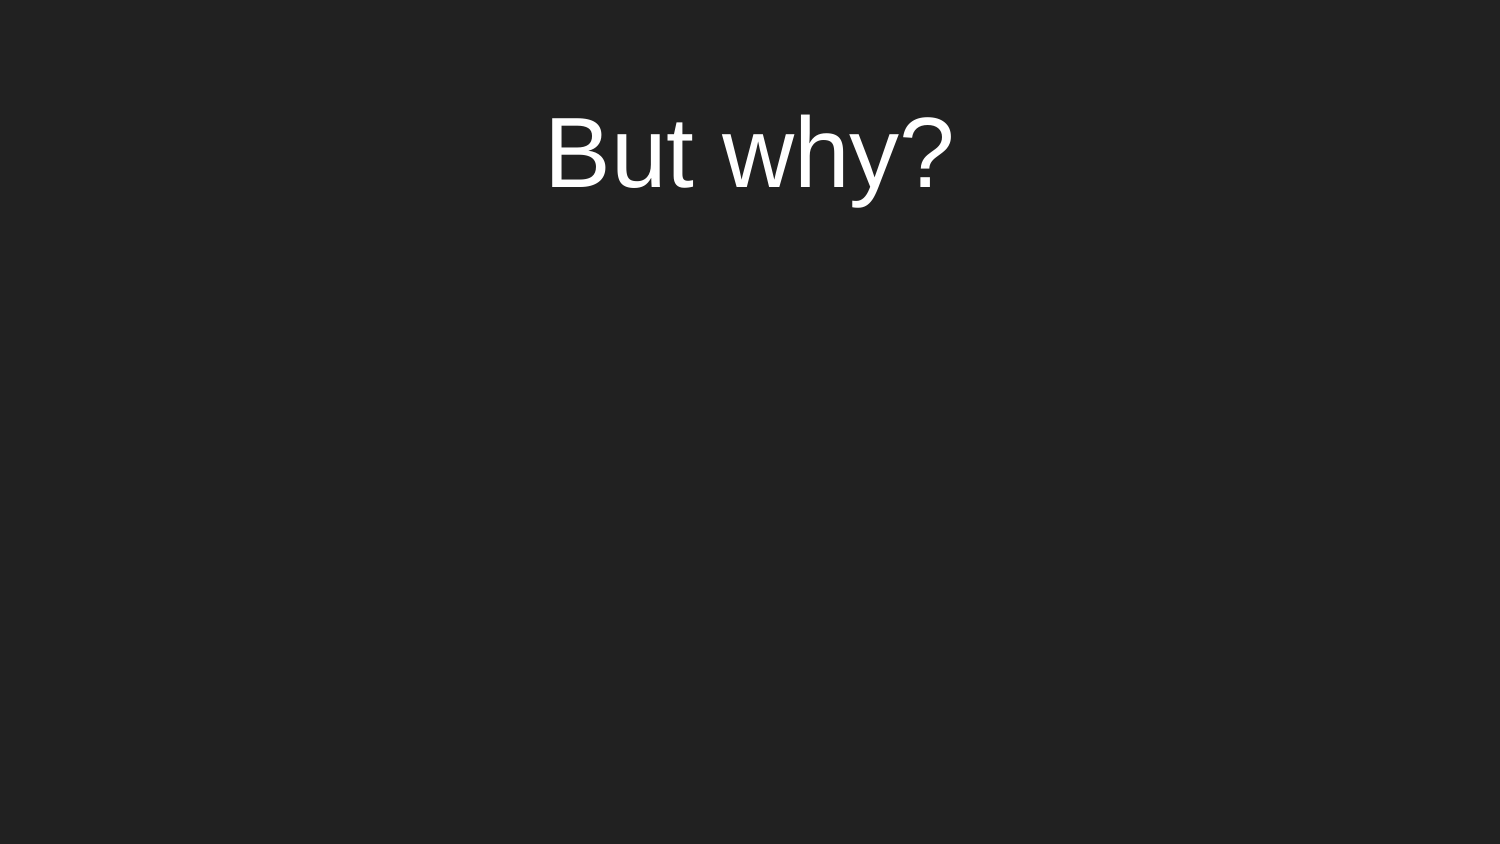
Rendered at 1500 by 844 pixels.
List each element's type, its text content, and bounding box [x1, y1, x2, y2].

title But why? [51, 72, 1449, 220]
